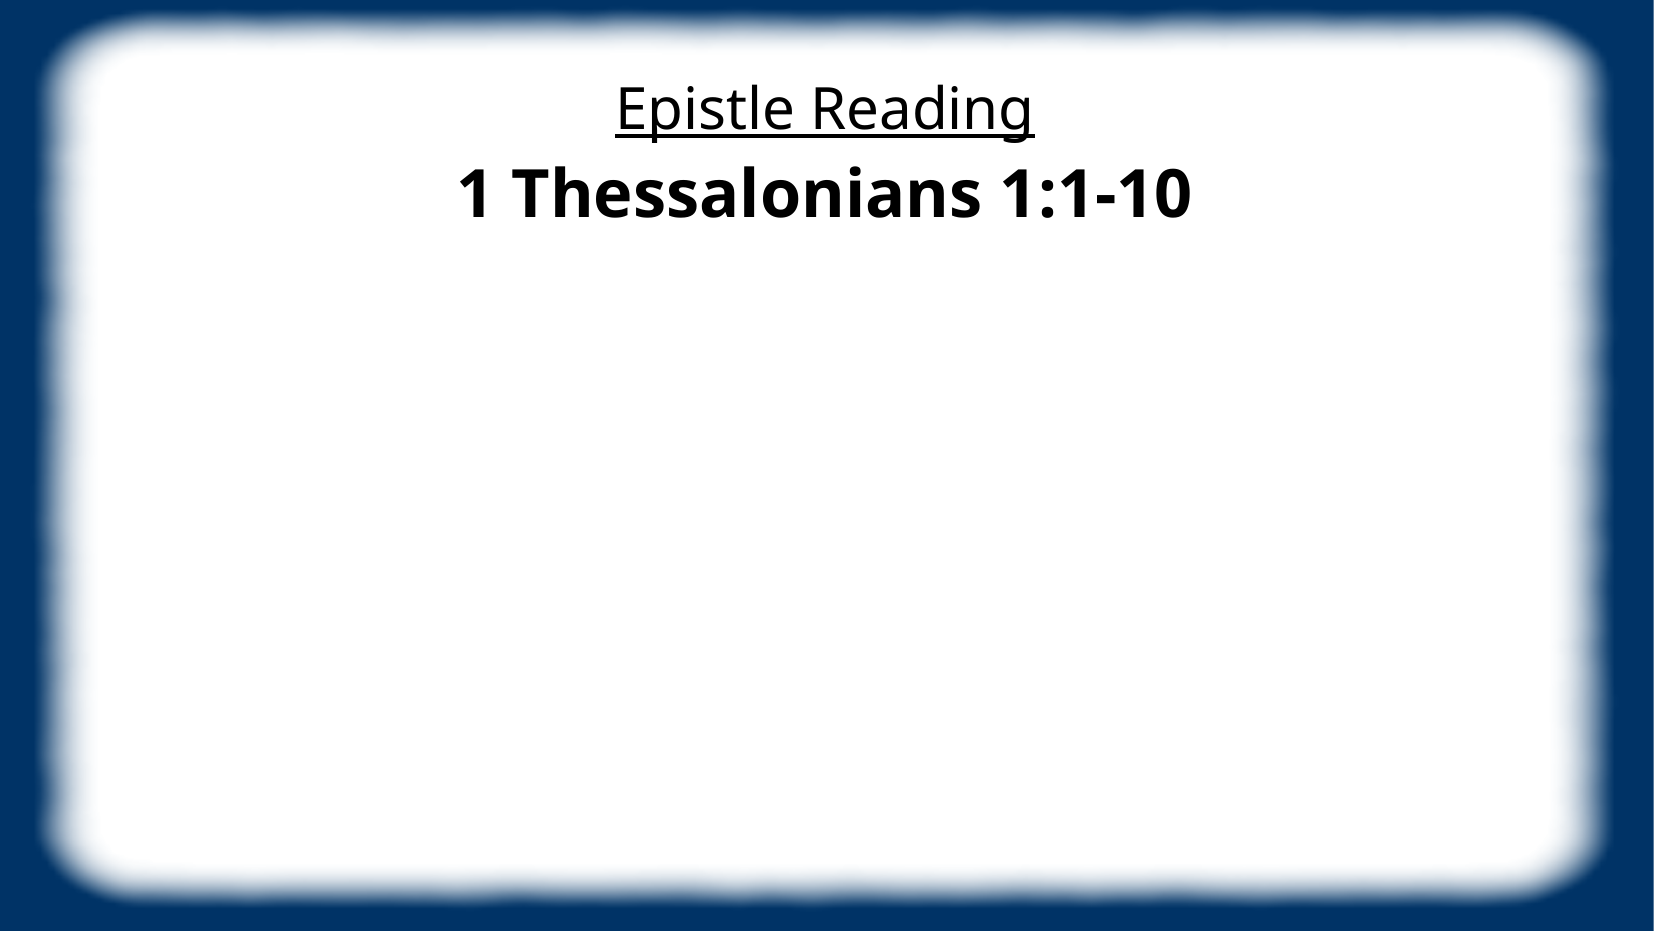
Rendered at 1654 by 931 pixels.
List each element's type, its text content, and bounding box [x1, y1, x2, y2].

text_box Epistle Reading 1 Thessalonians 1:1-10 [75, 60, 1576, 241]
picture [0, 0, 1654, 931]
